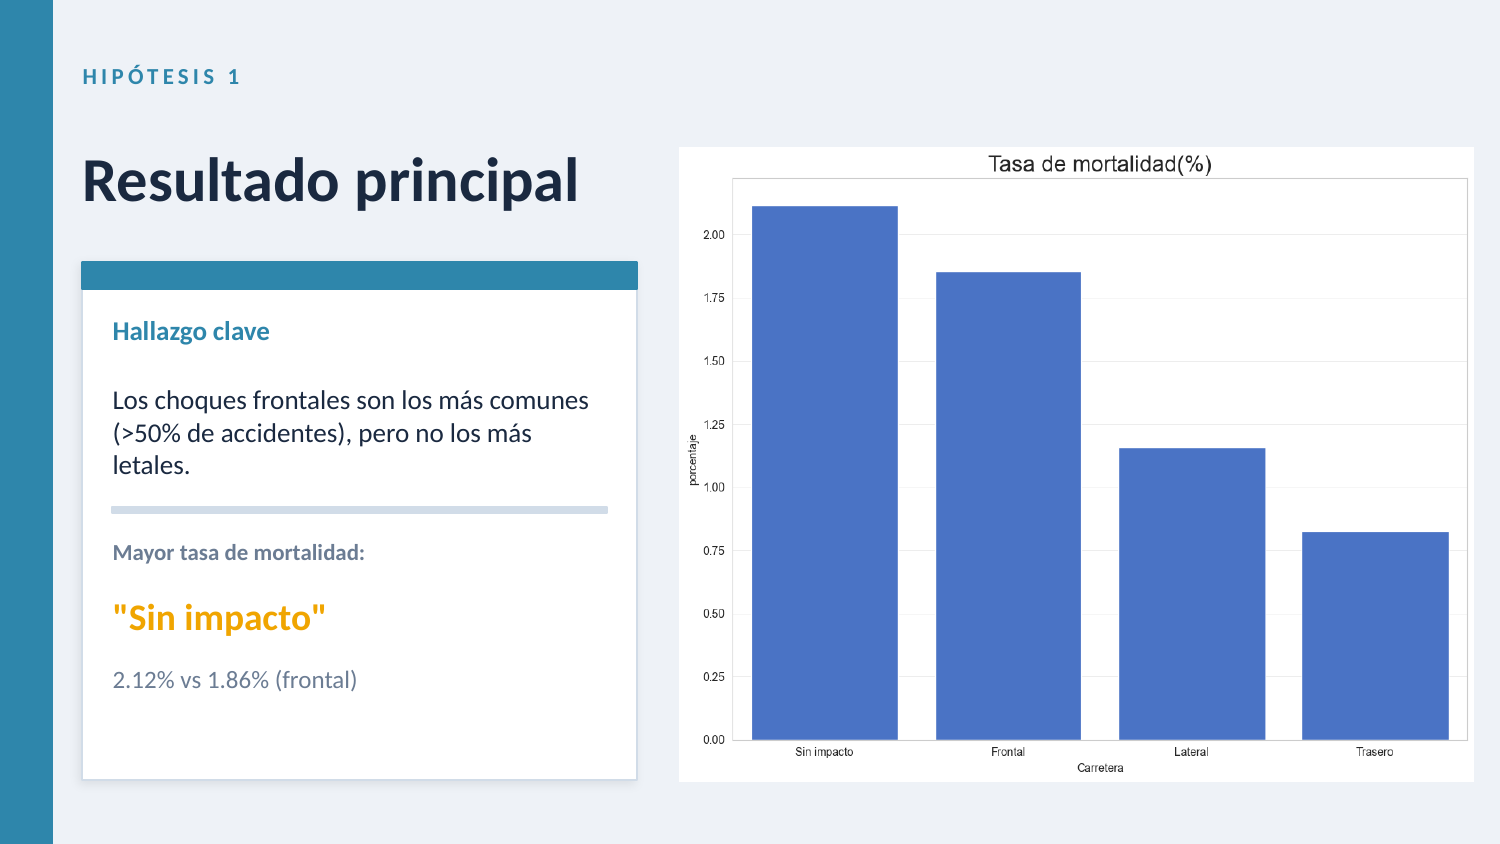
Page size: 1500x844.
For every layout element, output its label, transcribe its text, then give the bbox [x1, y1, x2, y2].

text_box 2.12% vs 1.86% (frontal) [112, 652, 608, 705]
text_box HIPÓTESIS 1 [82, 41, 1433, 110]
text_box Hallazgo clave [112, 299, 608, 360]
text_box Los choques frontales son los más comunes (>50% de accidentes), pero no los más letales. [112, 367, 608, 495]
text_box Resultado principal [82, 116, 1433, 237]
picture [679, 147, 1474, 782]
text_box [0, 0, 53, 844]
text_box [82, 262, 638, 780]
text_box Mayor tasa de mortalidad: [112, 525, 608, 577]
text_box "Sin impacto" [112, 577, 608, 652]
